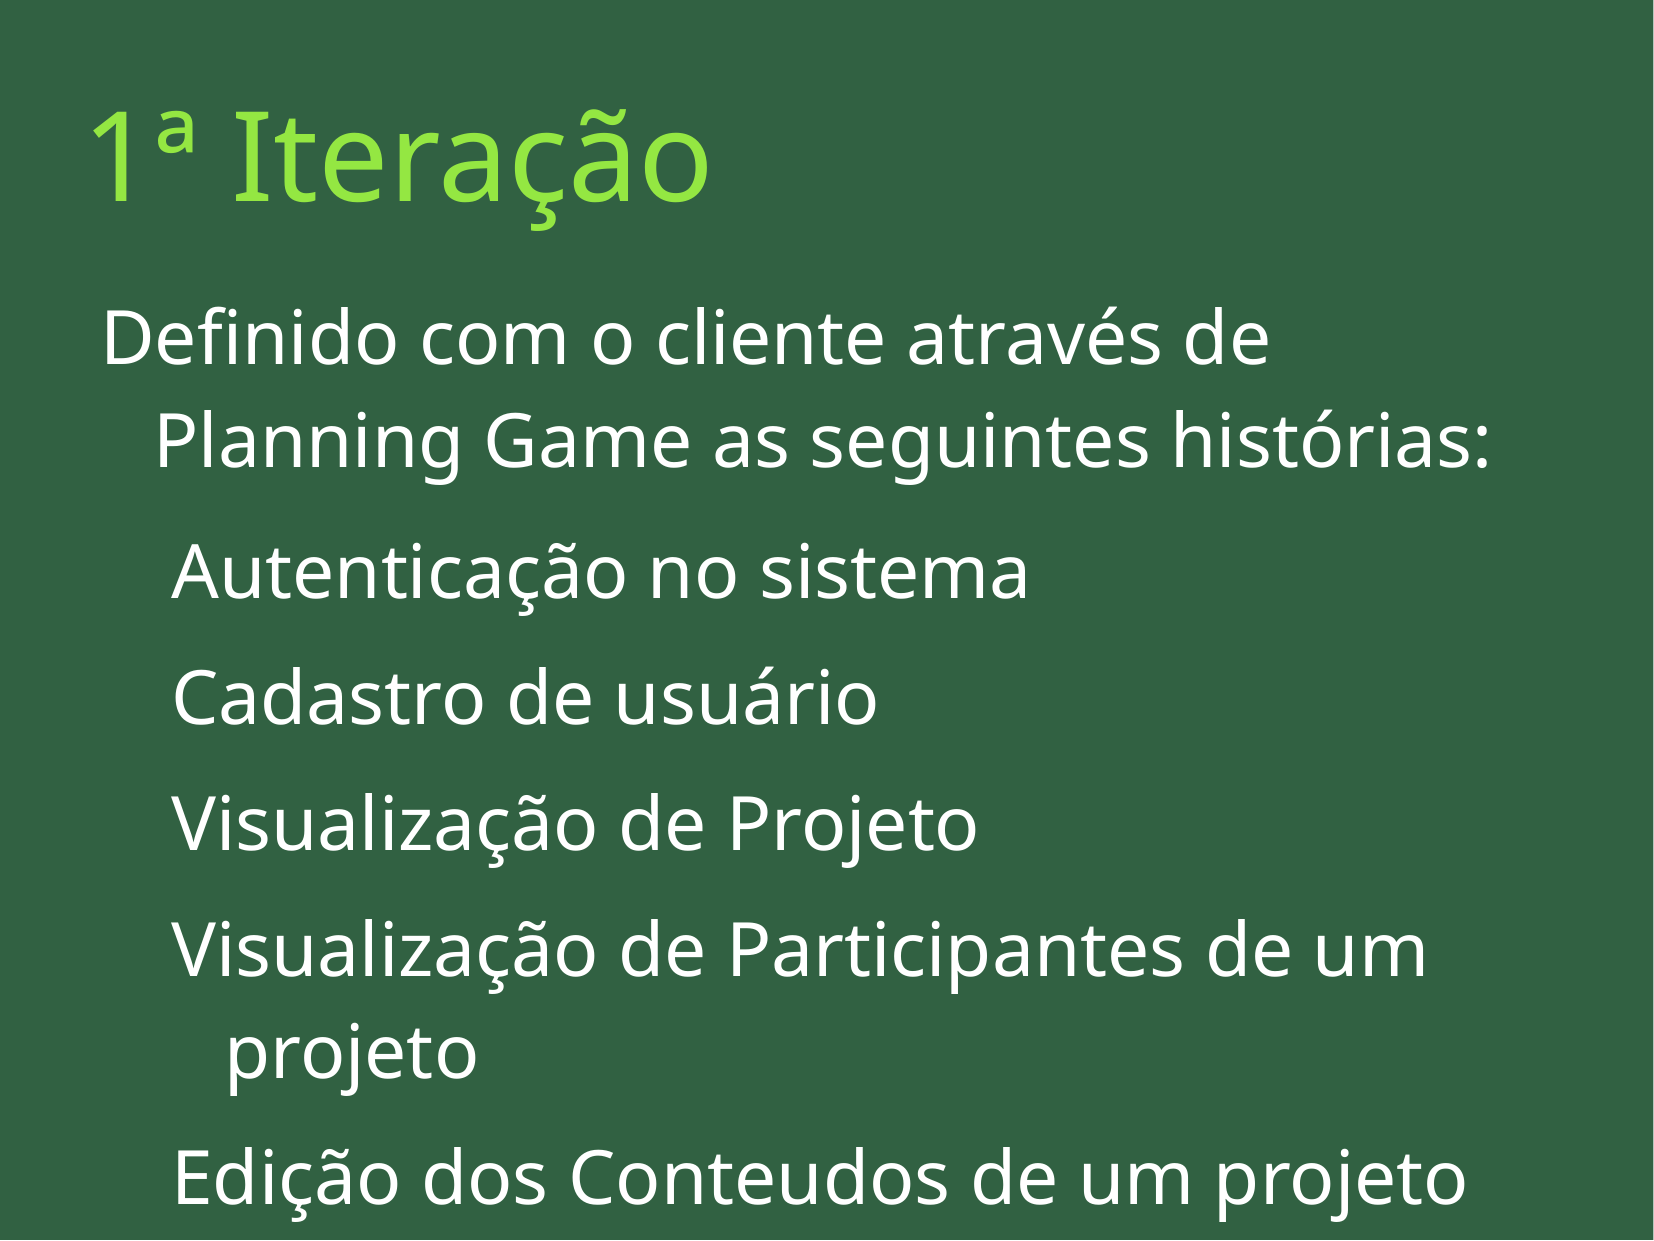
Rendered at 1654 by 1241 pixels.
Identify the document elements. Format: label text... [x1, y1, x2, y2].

list Definido com o cliente através de Planning Game as seguintes histórias: Autenticação no sistema Cadastro de usuário Visualização de Projeto Visualização de Participantes de um projeto Edição dos Conteudos de um projeto Cadastro de novo projeto [82, 284, 1571, 1129]
title 1ª Iteração [82, 49, 1571, 257]
